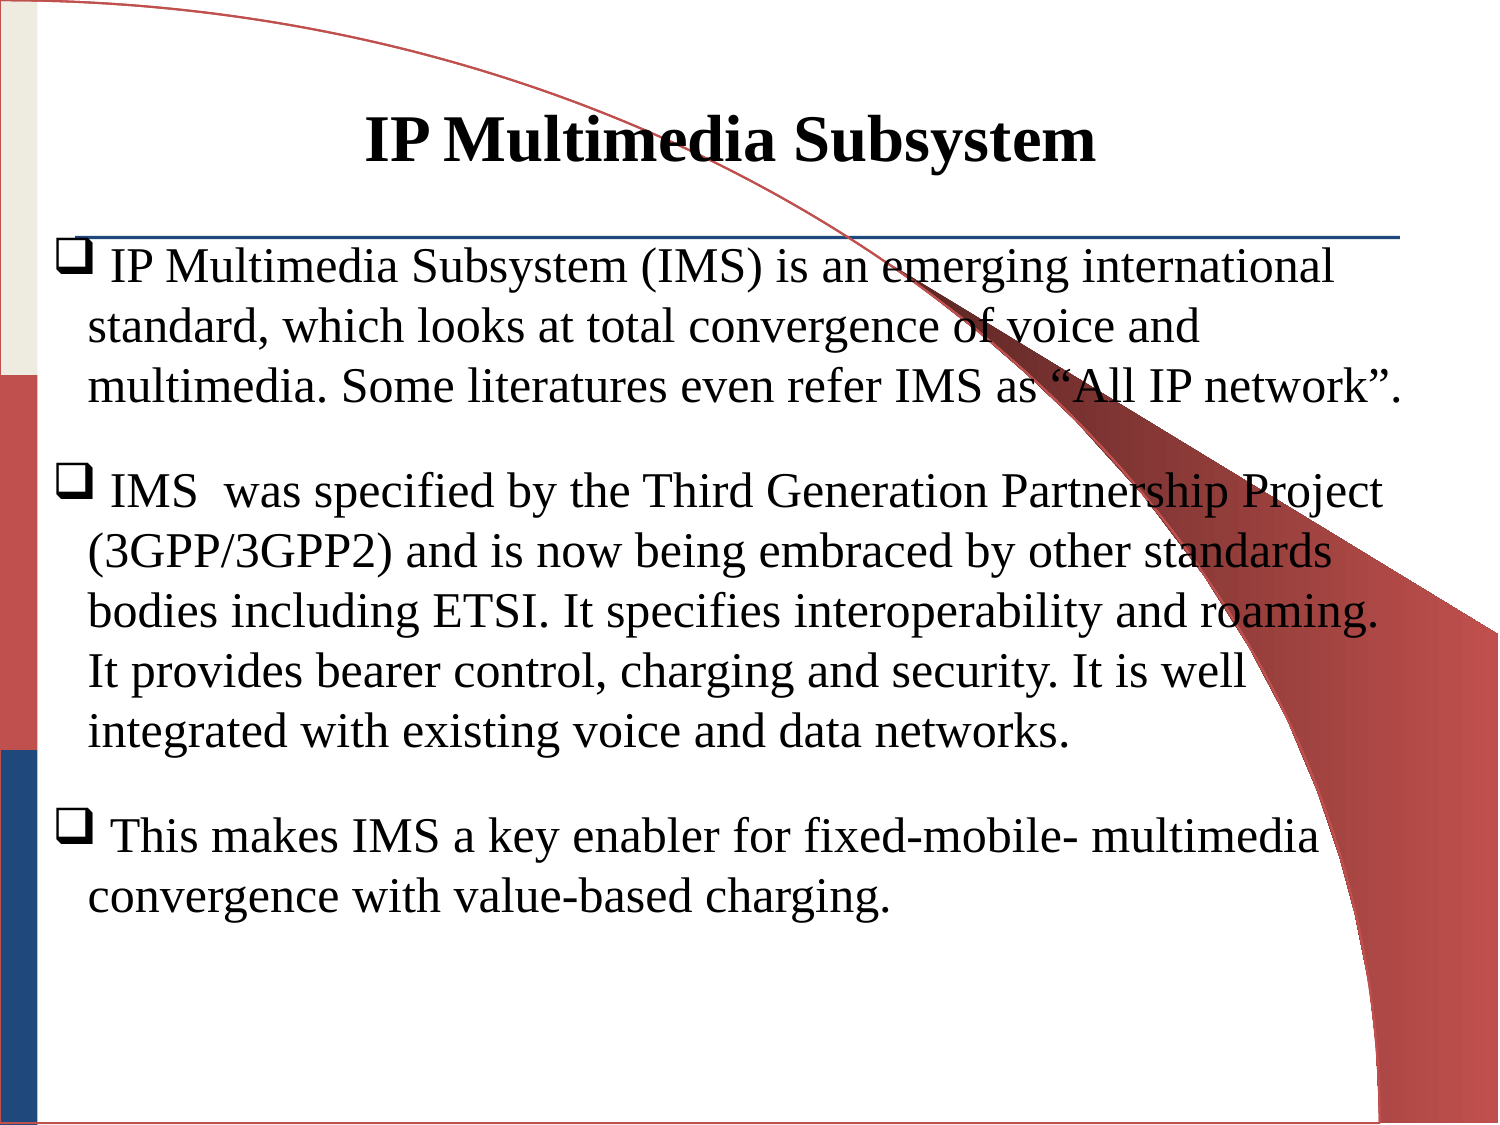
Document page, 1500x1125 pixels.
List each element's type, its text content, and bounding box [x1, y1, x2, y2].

text_box IP Multimedia Subsystem [62, 87, 1400, 183]
text_box IP Multimedia Subsystem (IMS) is an emerging international standard, which looks at total convergence of voice and multimedia. Some literatures even refer IMS as “All IP network”. IMS was specified by the Third Generation Partnership Project (3GPP/3GPP2) and is now being embraced by other standards bodies including ETSI. It specifies interoperability and roaming. It provides bearer control, charging and security. It is well integrated with existing voice and data networks. This makes IMS a key enabler for fixed-mobile- multimedia convergence with value-based charging. [37, 224, 1438, 960]
